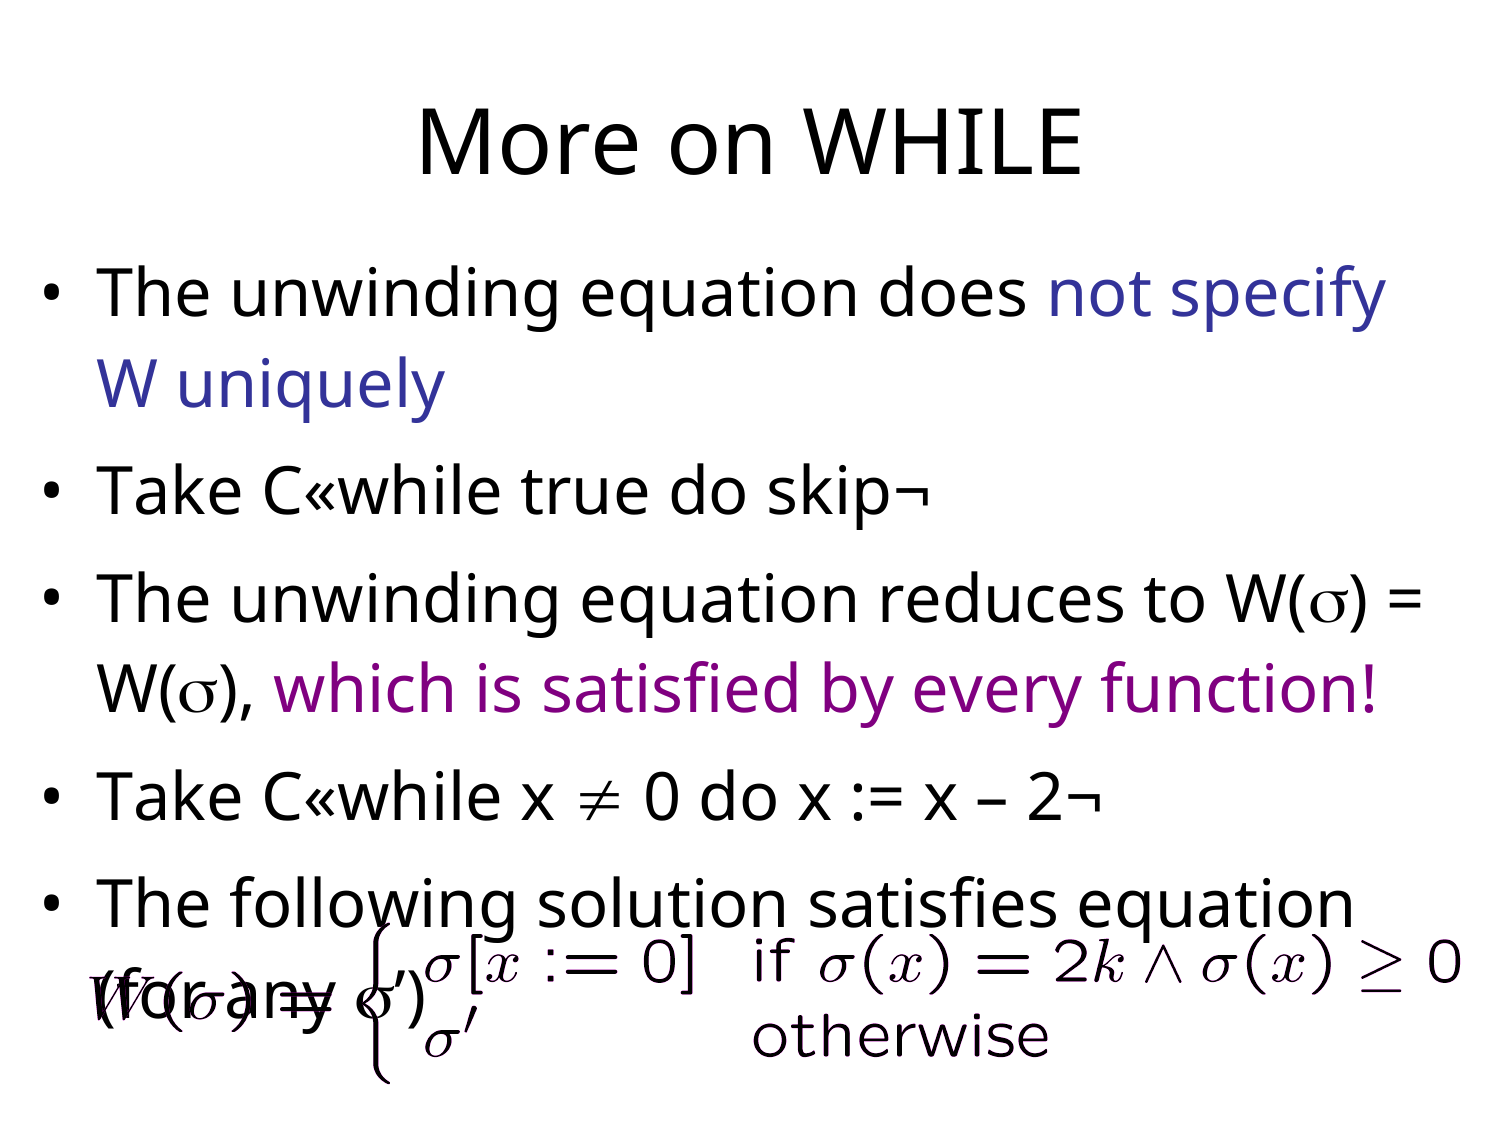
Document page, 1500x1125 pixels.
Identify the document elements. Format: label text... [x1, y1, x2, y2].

picture [89, 921, 1463, 1087]
list The unwinding equation does not specify W uniquely Take C«while true do skip¬ The unwinding equation reduces to W() = W(), which is satisfied by every function! Take C«while x  0 do x := x – 2¬ The following solution satisfies equation (for any ’) [24, 237, 1476, 1059]
title More on WHILE [75, 45, 1426, 233]
